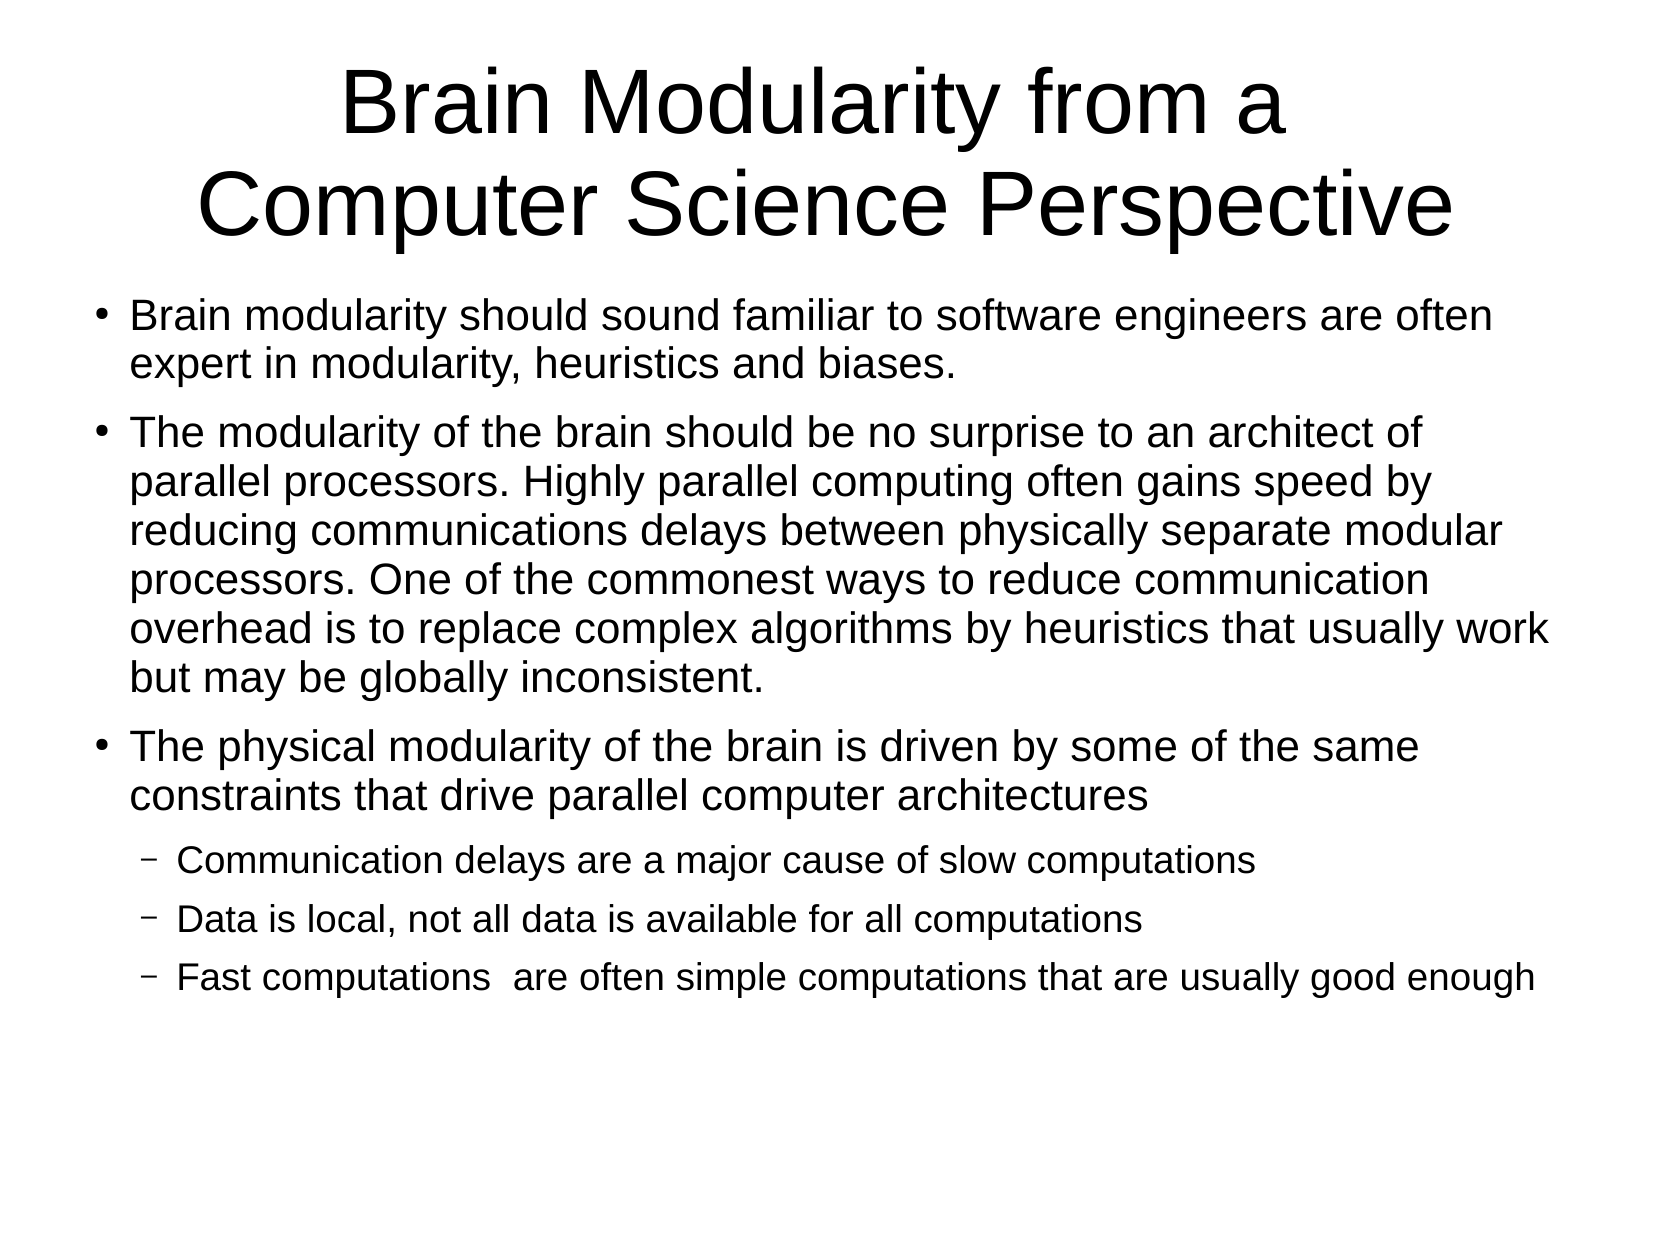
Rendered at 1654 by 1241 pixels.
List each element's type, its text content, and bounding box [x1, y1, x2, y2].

list Brain modularity should sound familiar to software engineers are often expert in modularity, heuristics and biases. The modularity of the brain should be no surprise to an architect of parallel processors. Highly parallel computing often gains speed by reducing communications delays between physically separate modular processors. One of the commonest ways to reduce communication overhead is to replace complex algorithms by heuristics that usually work but may be globally inconsistent. The physical modularity of the brain is driven by some of the same constraints that drive parallel computer architectures Communication delays are a major cause of slow computations Data is local, not all data is available for all computations Fast computations are often simple computations that are usually good enough [82, 290, 1571, 1010]
title Brain Modularity from a Computer Science Perspective [82, 49, 1571, 257]
